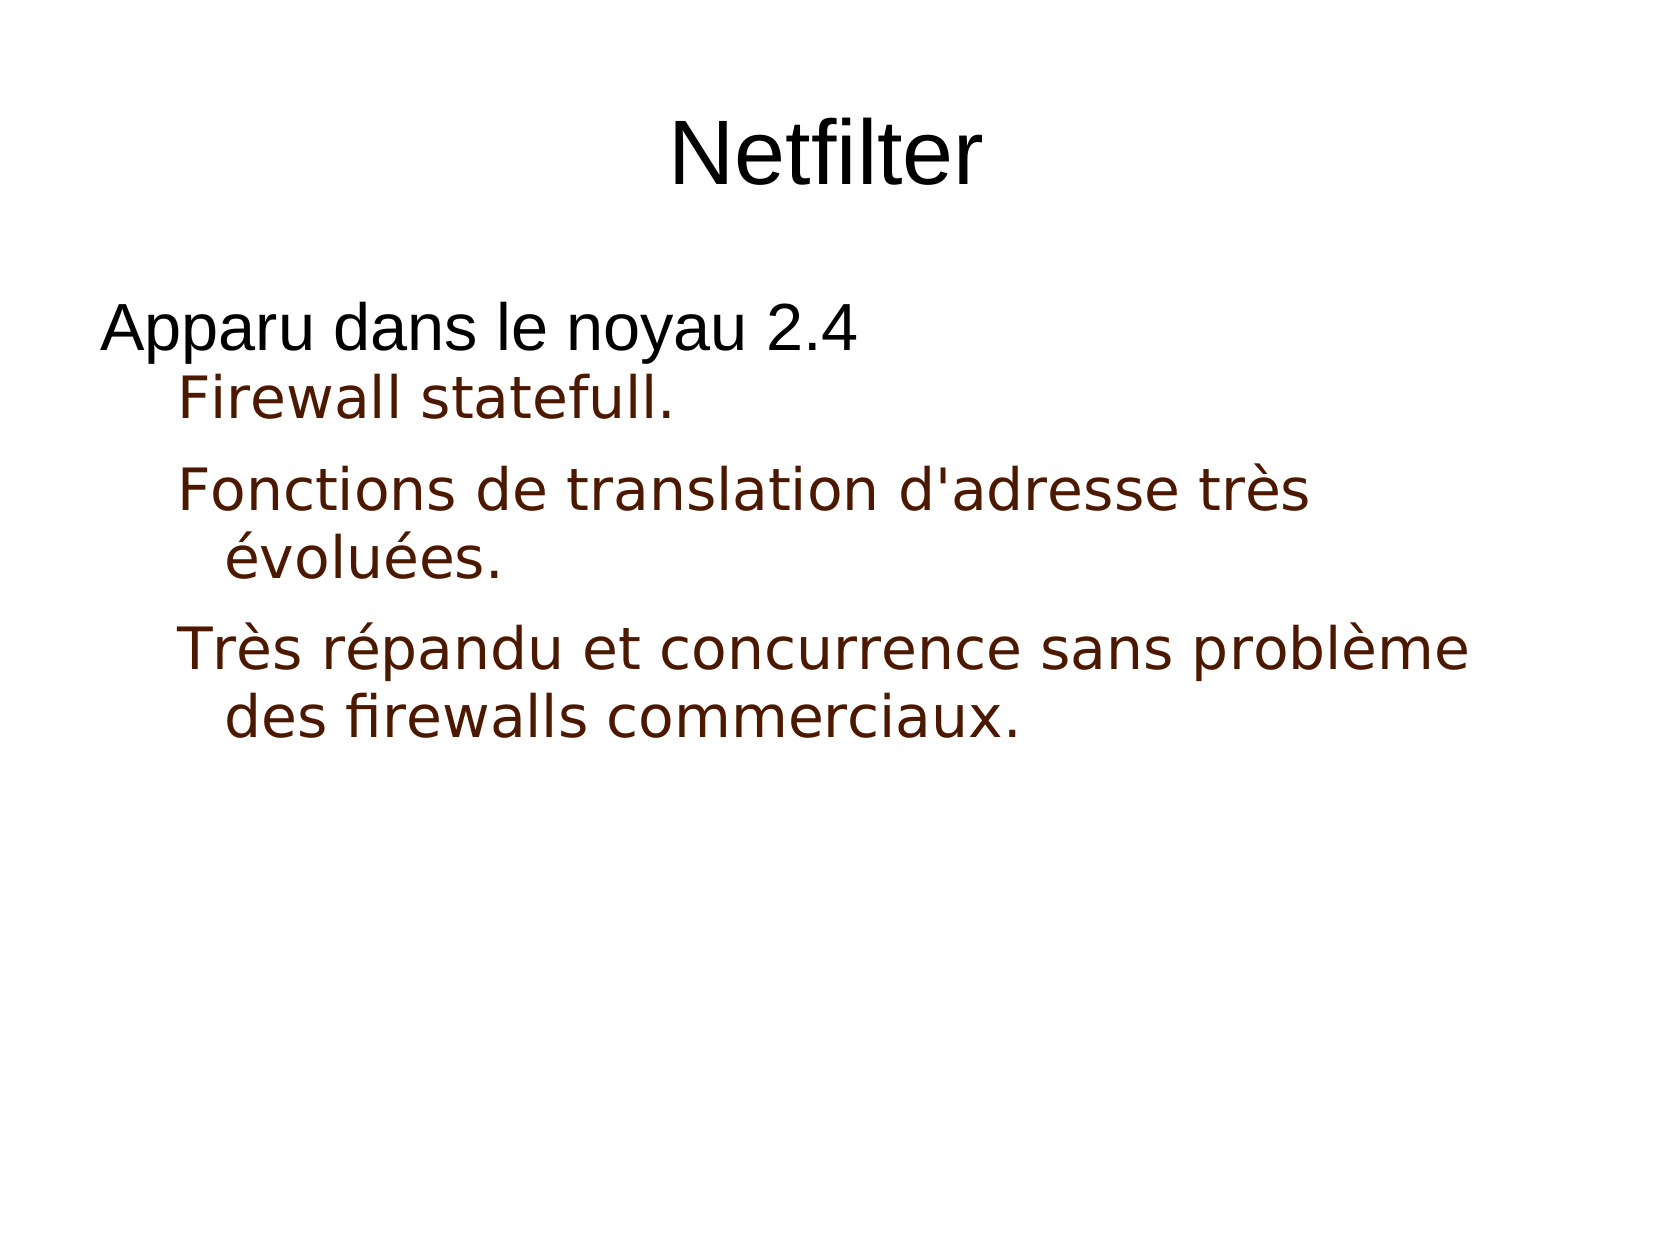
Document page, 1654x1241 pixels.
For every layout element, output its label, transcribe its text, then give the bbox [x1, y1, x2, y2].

list Apparu dans le noyau 2.4 Firewall statefull. Fonctions de translation d'adresse très évoluées. Très répandu et concurrence sans problème des firewalls commerciaux. [82, 290, 1571, 1109]
title Netfilter [82, 49, 1571, 257]
